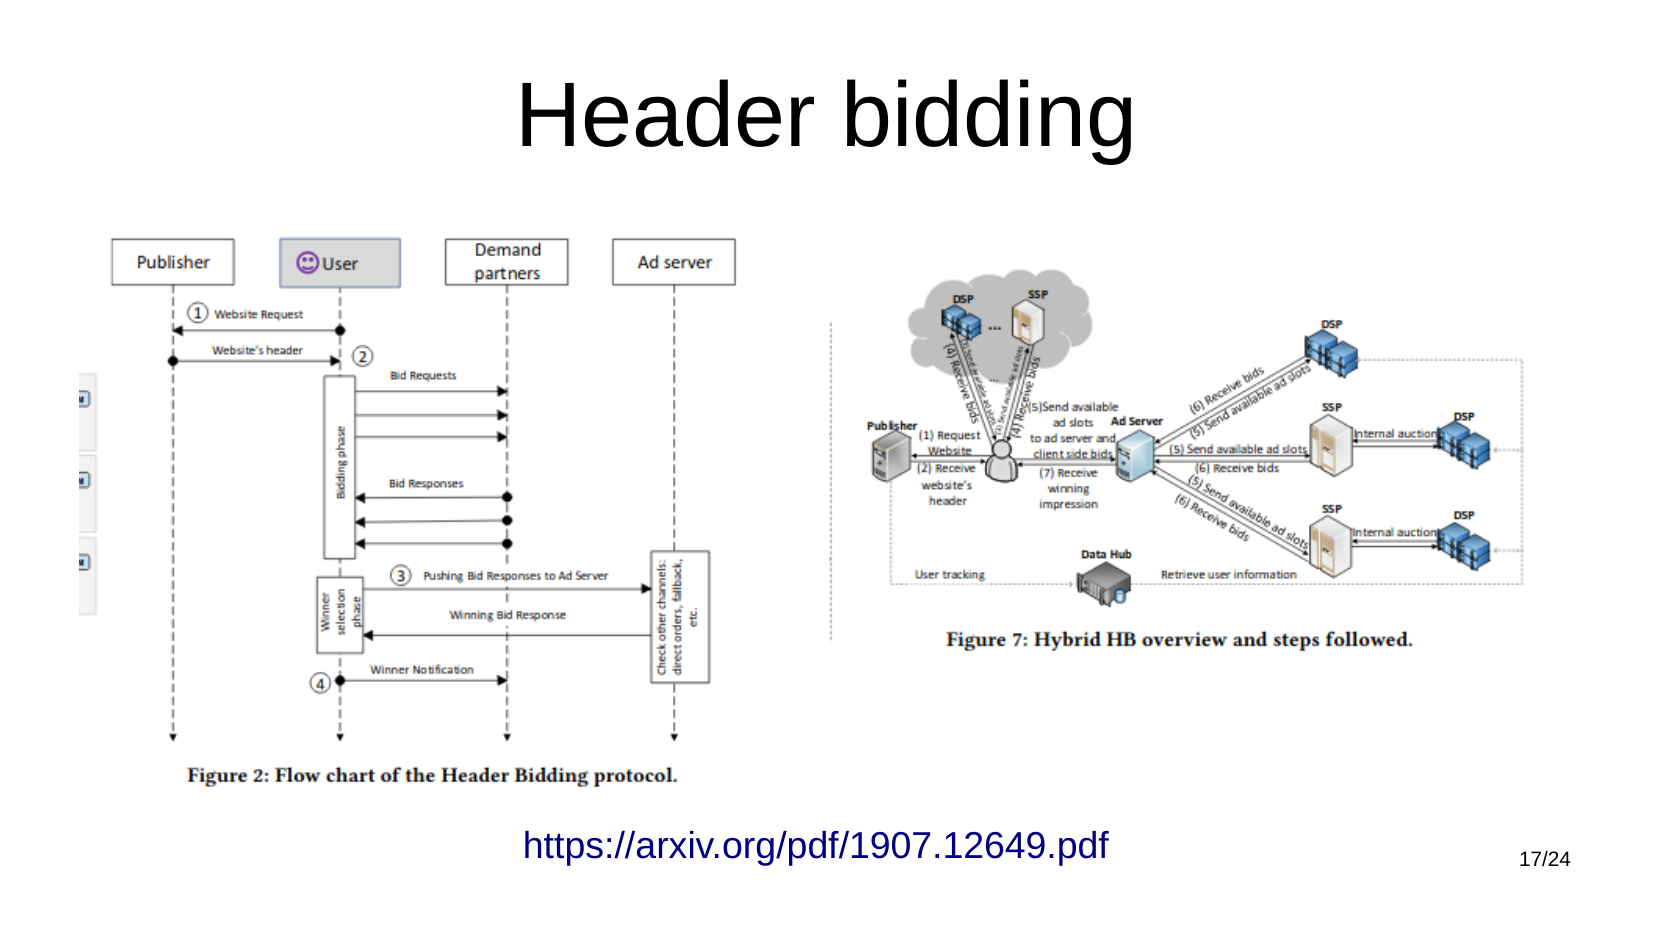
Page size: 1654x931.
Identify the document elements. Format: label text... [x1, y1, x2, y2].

text_box https://arxiv.org/pdf/1907.12649.pdf [507, 817, 1124, 875]
picture [829, 236, 1560, 676]
picture [79, 159, 780, 804]
title Header bidding [82, 37, 1571, 193]
